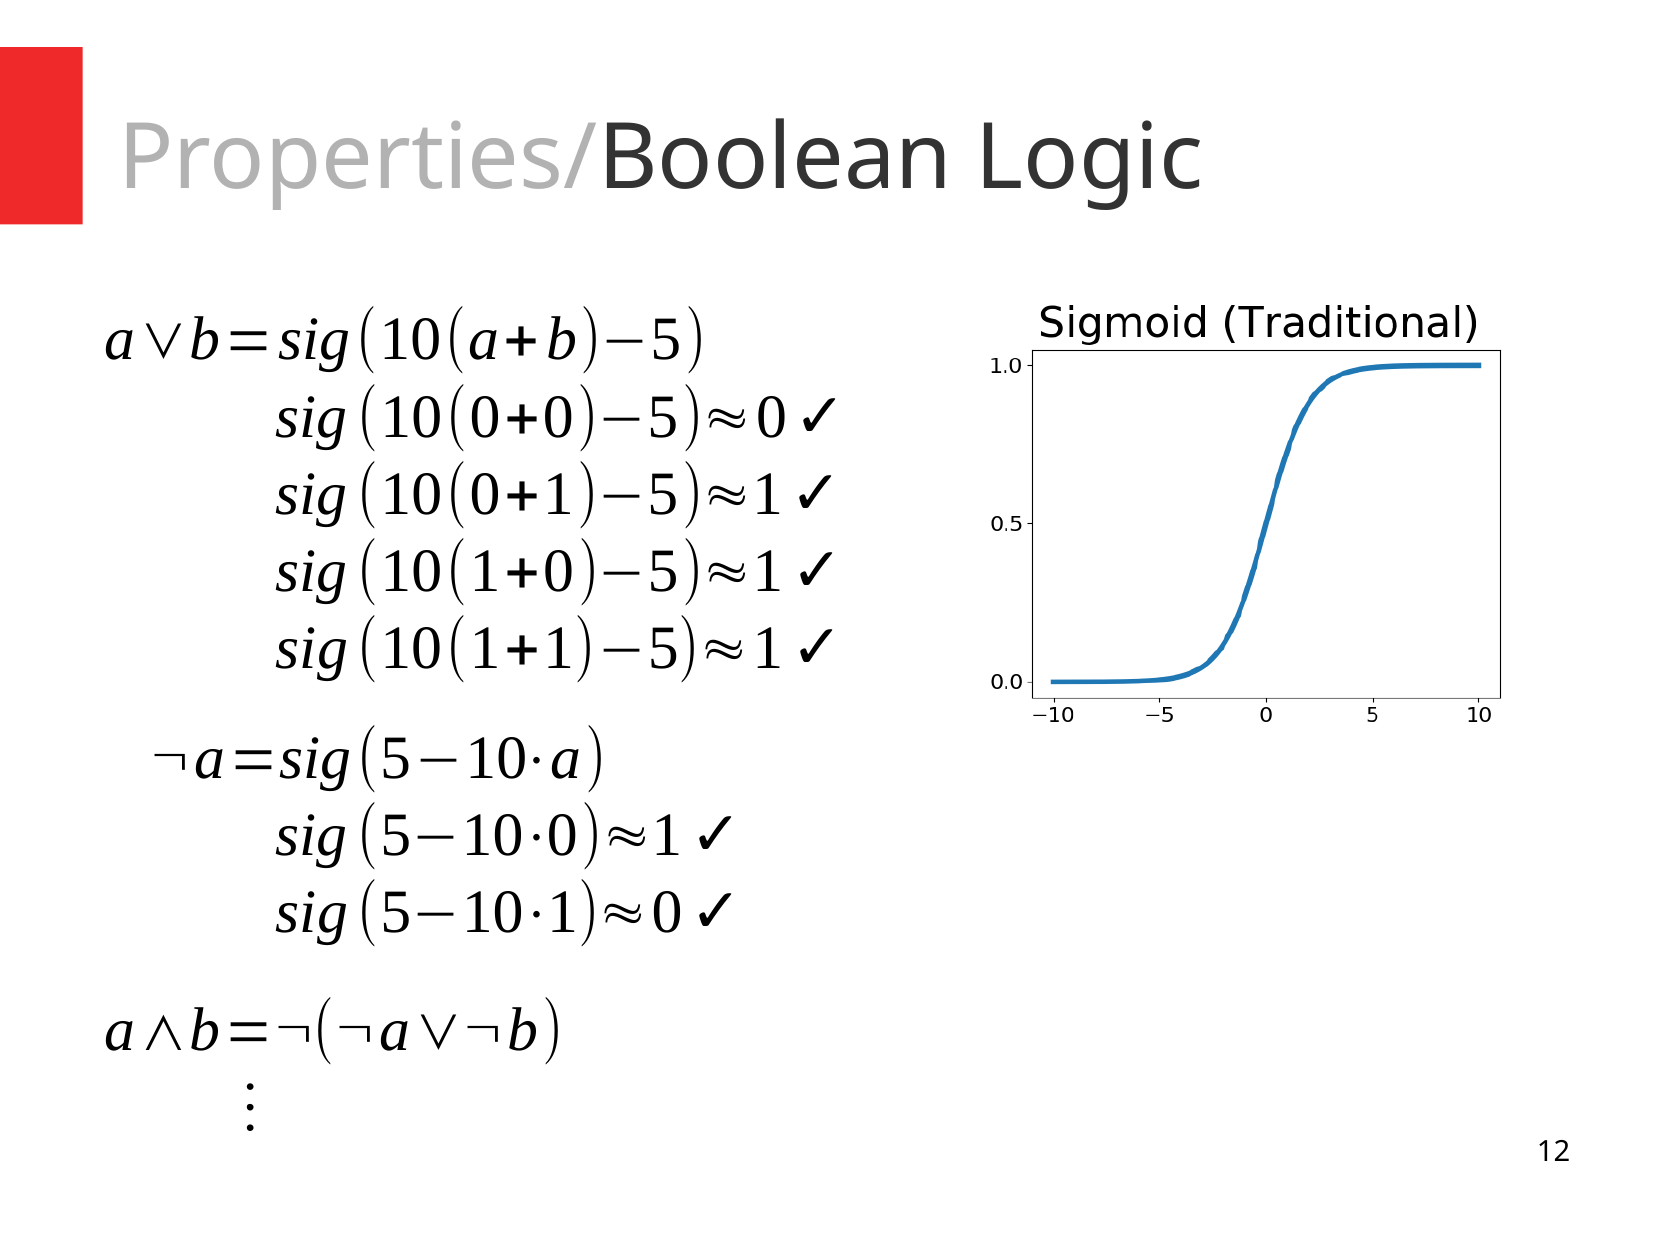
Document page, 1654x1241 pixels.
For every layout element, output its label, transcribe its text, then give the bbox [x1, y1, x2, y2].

chart [260, 379, 858, 455]
chart [260, 797, 754, 873]
title Properties/Boolean Logic [118, 49, 1571, 257]
chart [260, 533, 856, 609]
chart [217, 1079, 284, 1134]
chart [260, 456, 855, 532]
chart [136, 720, 621, 796]
chart [89, 992, 578, 1068]
chart [260, 874, 755, 950]
picture [956, 295, 1560, 748]
chart [260, 610, 854, 686]
chart [89, 301, 721, 377]
